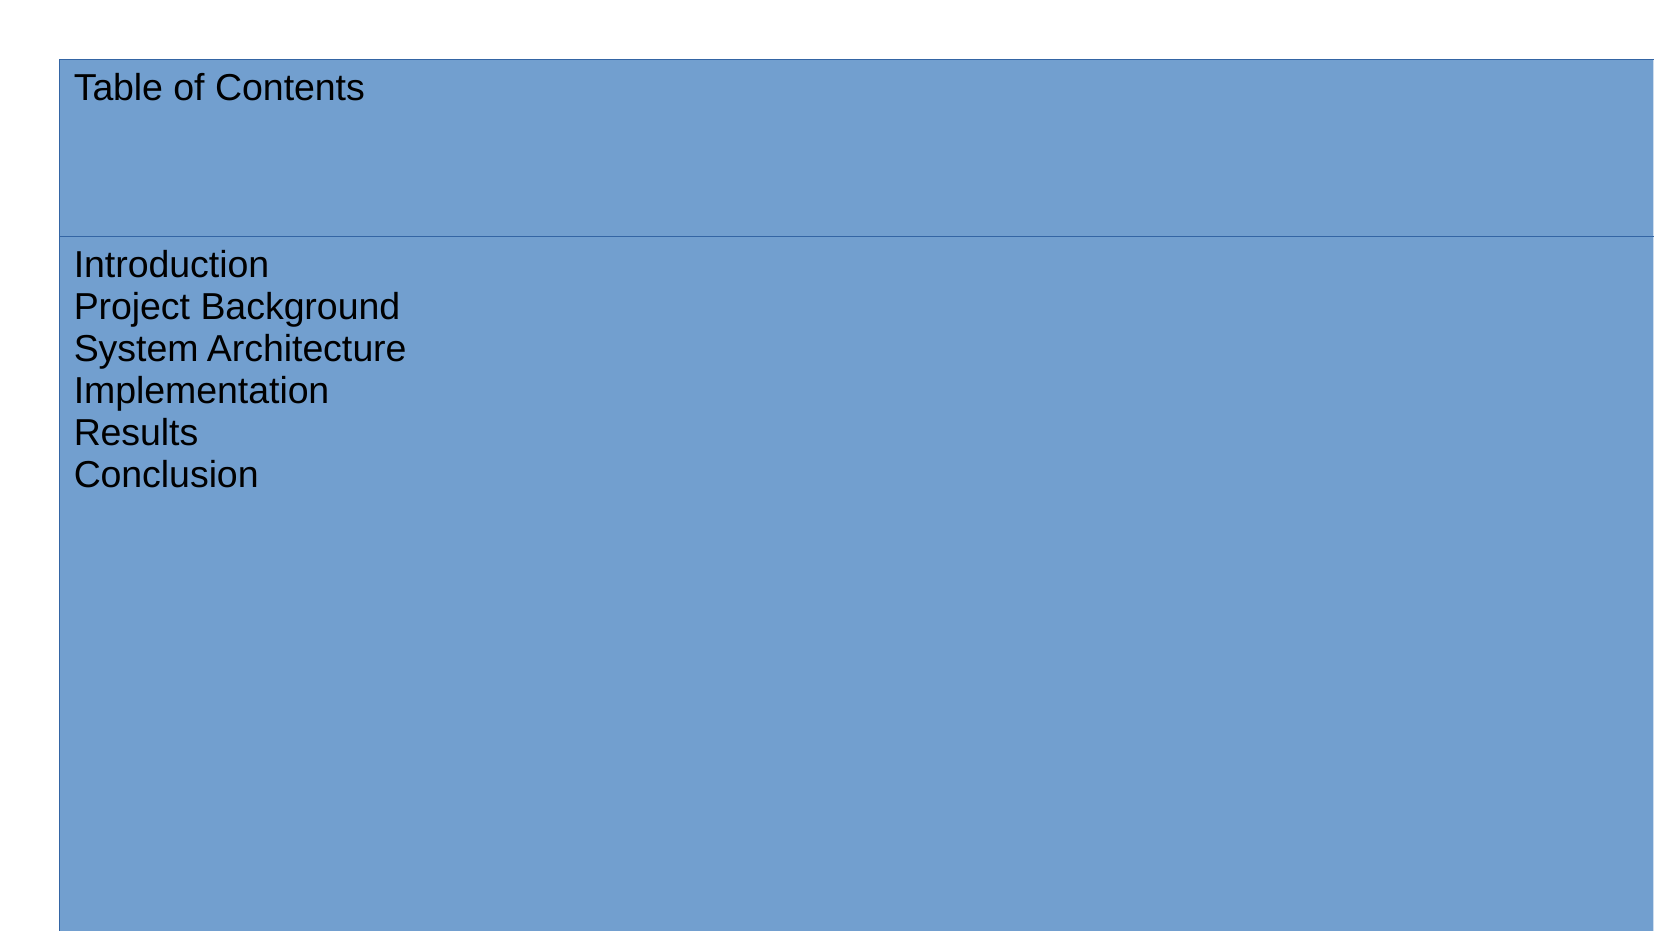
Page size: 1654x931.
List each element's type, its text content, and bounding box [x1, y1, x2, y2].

text_box Table of Contents [59, 59, 1654, 236]
text_box Introduction Project Background System Architecture Implementation Results Conclusion [59, 236, 1654, 931]
